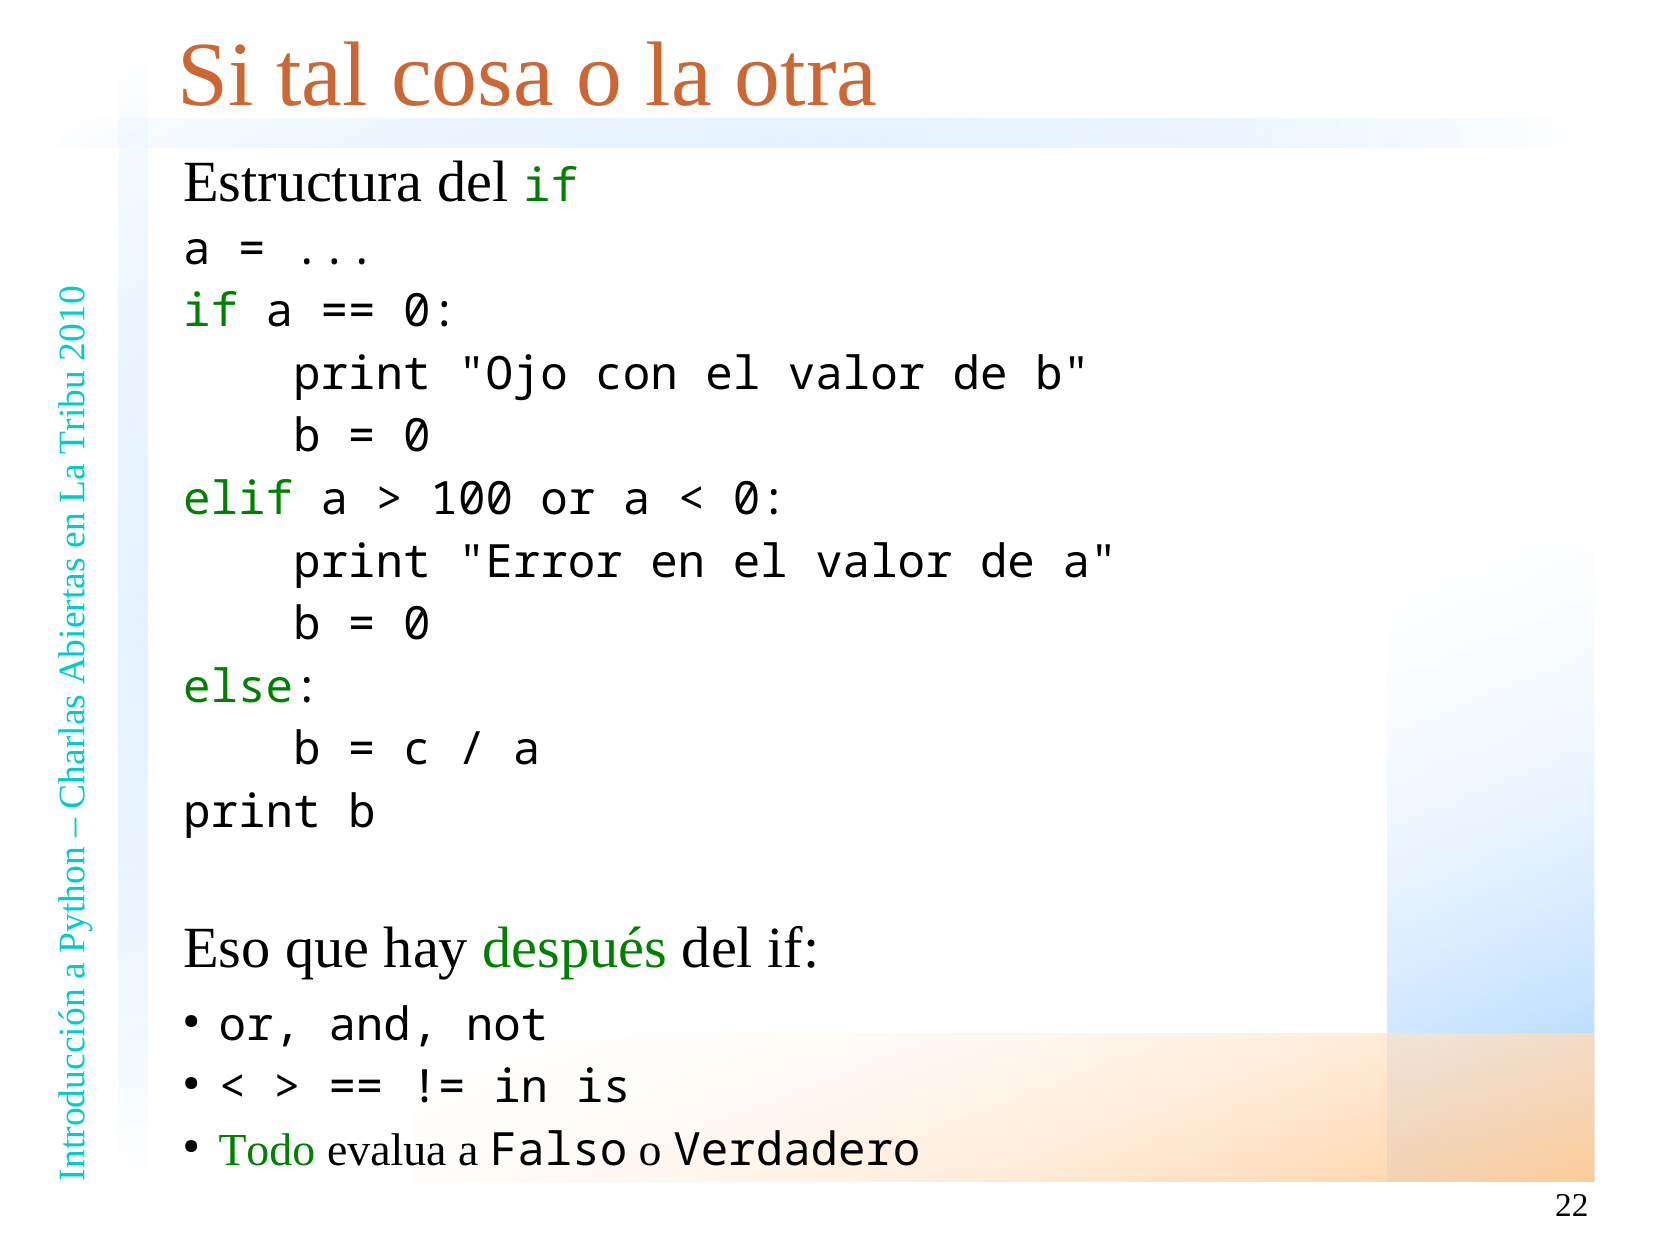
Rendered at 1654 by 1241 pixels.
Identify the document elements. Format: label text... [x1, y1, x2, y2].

text_box Estructura del if a = ... if a == 0: print "Ojo con el valor de b" b = 0 elif a > 100 or a < 0: print "Error en el valor de a" b = 0 else: b = c / a print b Eso que hay después del if: or, and, not < > == != in is Todo evalua a Falso o Verdadero [147, 147, 1595, 1182]
title Si tal cosa o la otra [177, 0, 1595, 147]
